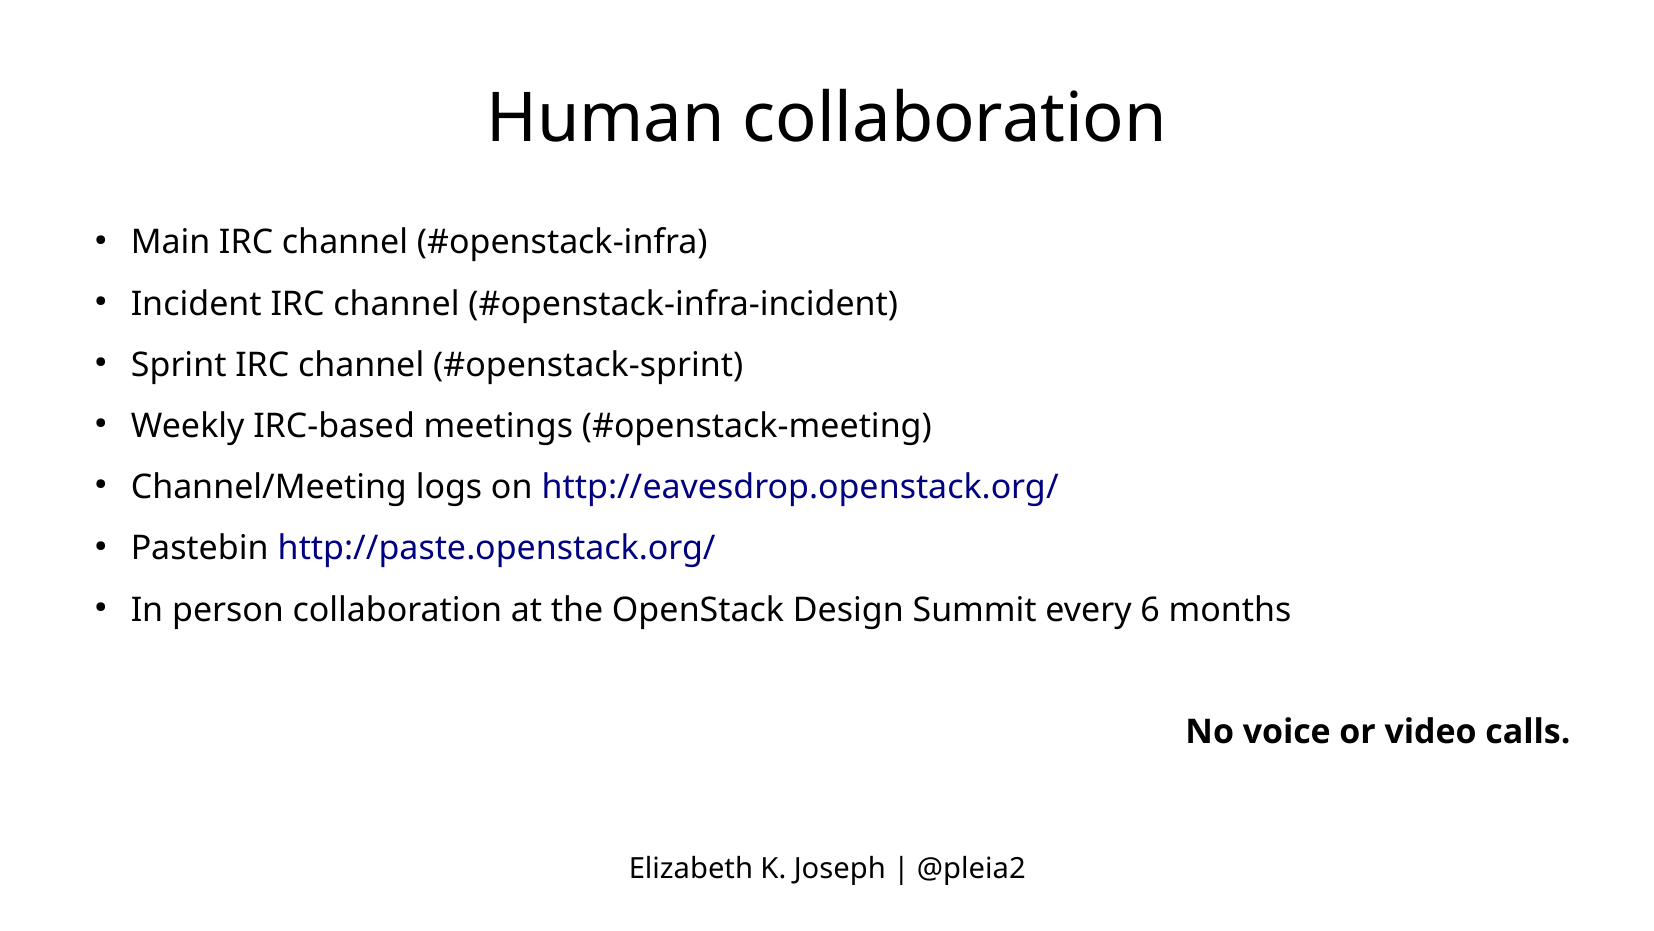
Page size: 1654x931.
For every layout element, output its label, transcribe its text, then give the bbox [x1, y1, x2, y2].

list Main IRC channel (#openstack-infra) Incident IRC channel (#openstack-infra-incident) Sprint IRC channel (#openstack-sprint) Weekly IRC-based meetings (#openstack-meeting) Channel/Meeting logs on http://eavesdrop.openstack.org/ Pastebin http://paste.openstack.org/ In person collaboration at the OpenStack Design Summit every 6 months No voice or video calls. [82, 217, 1571, 758]
title Human collaboration [82, 37, 1571, 193]
